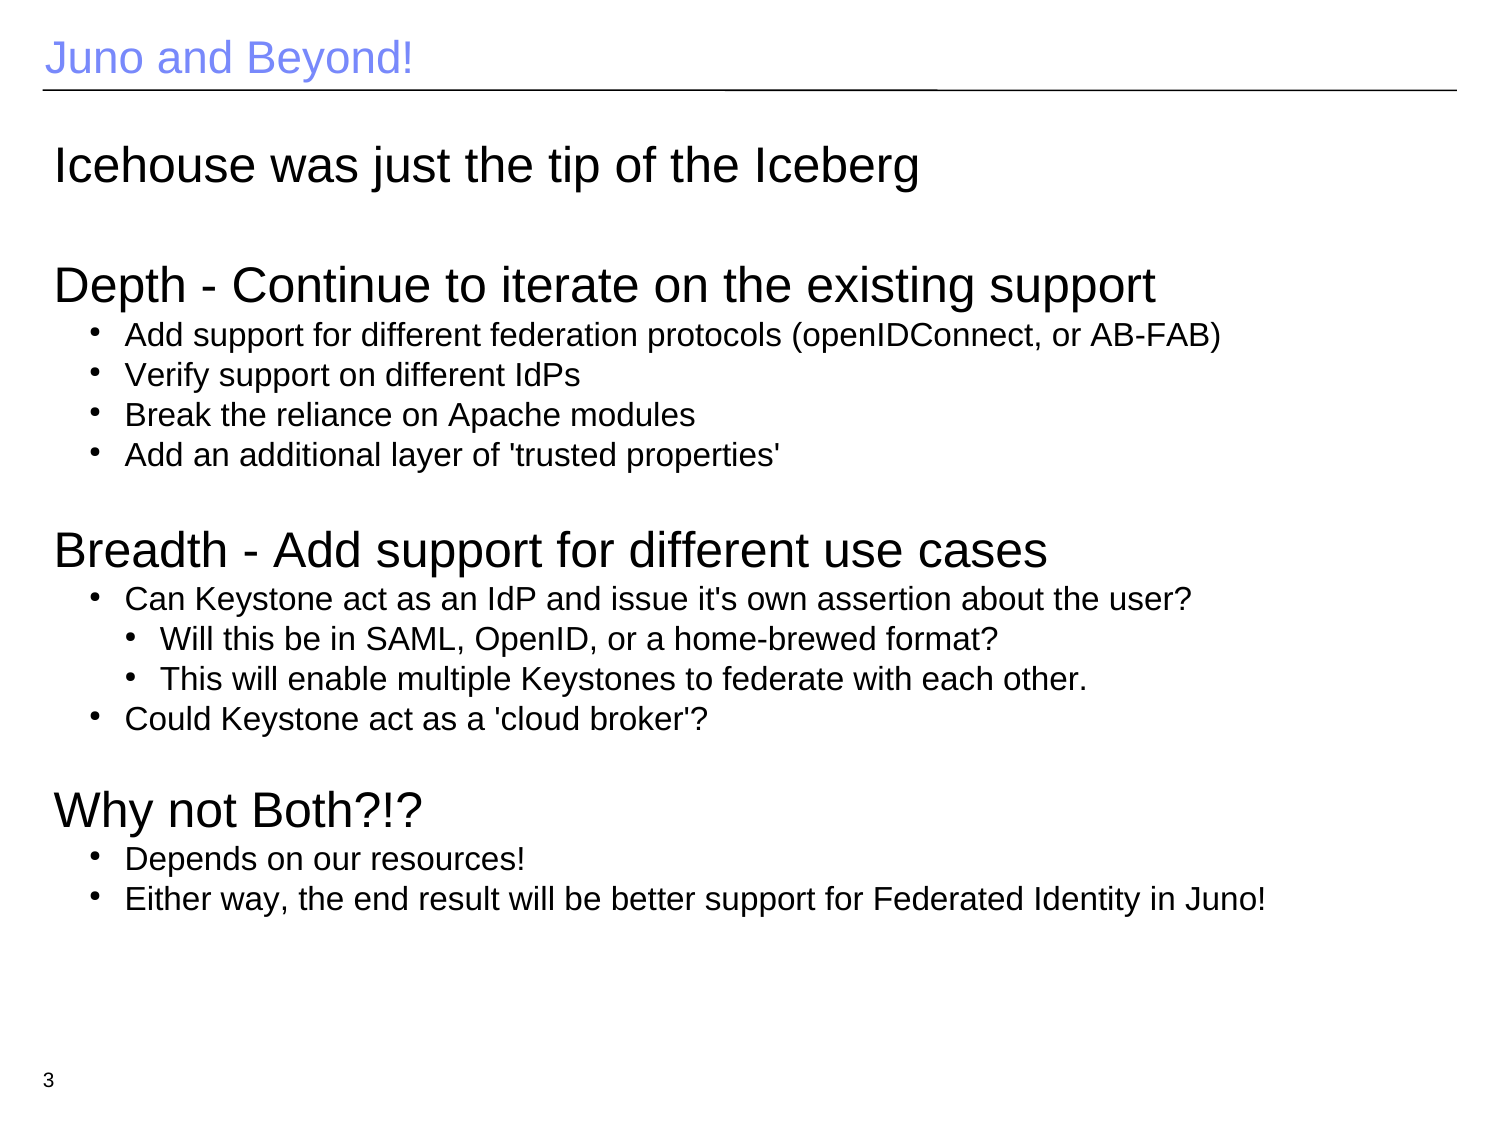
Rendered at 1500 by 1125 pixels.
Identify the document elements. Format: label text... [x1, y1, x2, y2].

text_box Juno and Beyond! [29, 26, 1456, 92]
text_box Icehouse was just the tip of the Iceberg Depth - Continue to iterate on the existing support Add support for different federation protocols (openIDConnect, or AB-FAB) Verify support on different IdPs Break the reliance on Apache modules Add an additional layer of 'trusted properties' Breadth - Add support for different use cases Can Keystone act as an IdP and issue it's own assertion about the user? Will this be in SAML, OpenID, or a home-brewed format? This will enable multiple Keystones to federate with each other. Could Keystone act as a 'cloud broker'? Why not Both?!? Depends on our resources! Either way, the end result will be better support for Federated Identity in Juno! [38, 125, 1500, 925]
